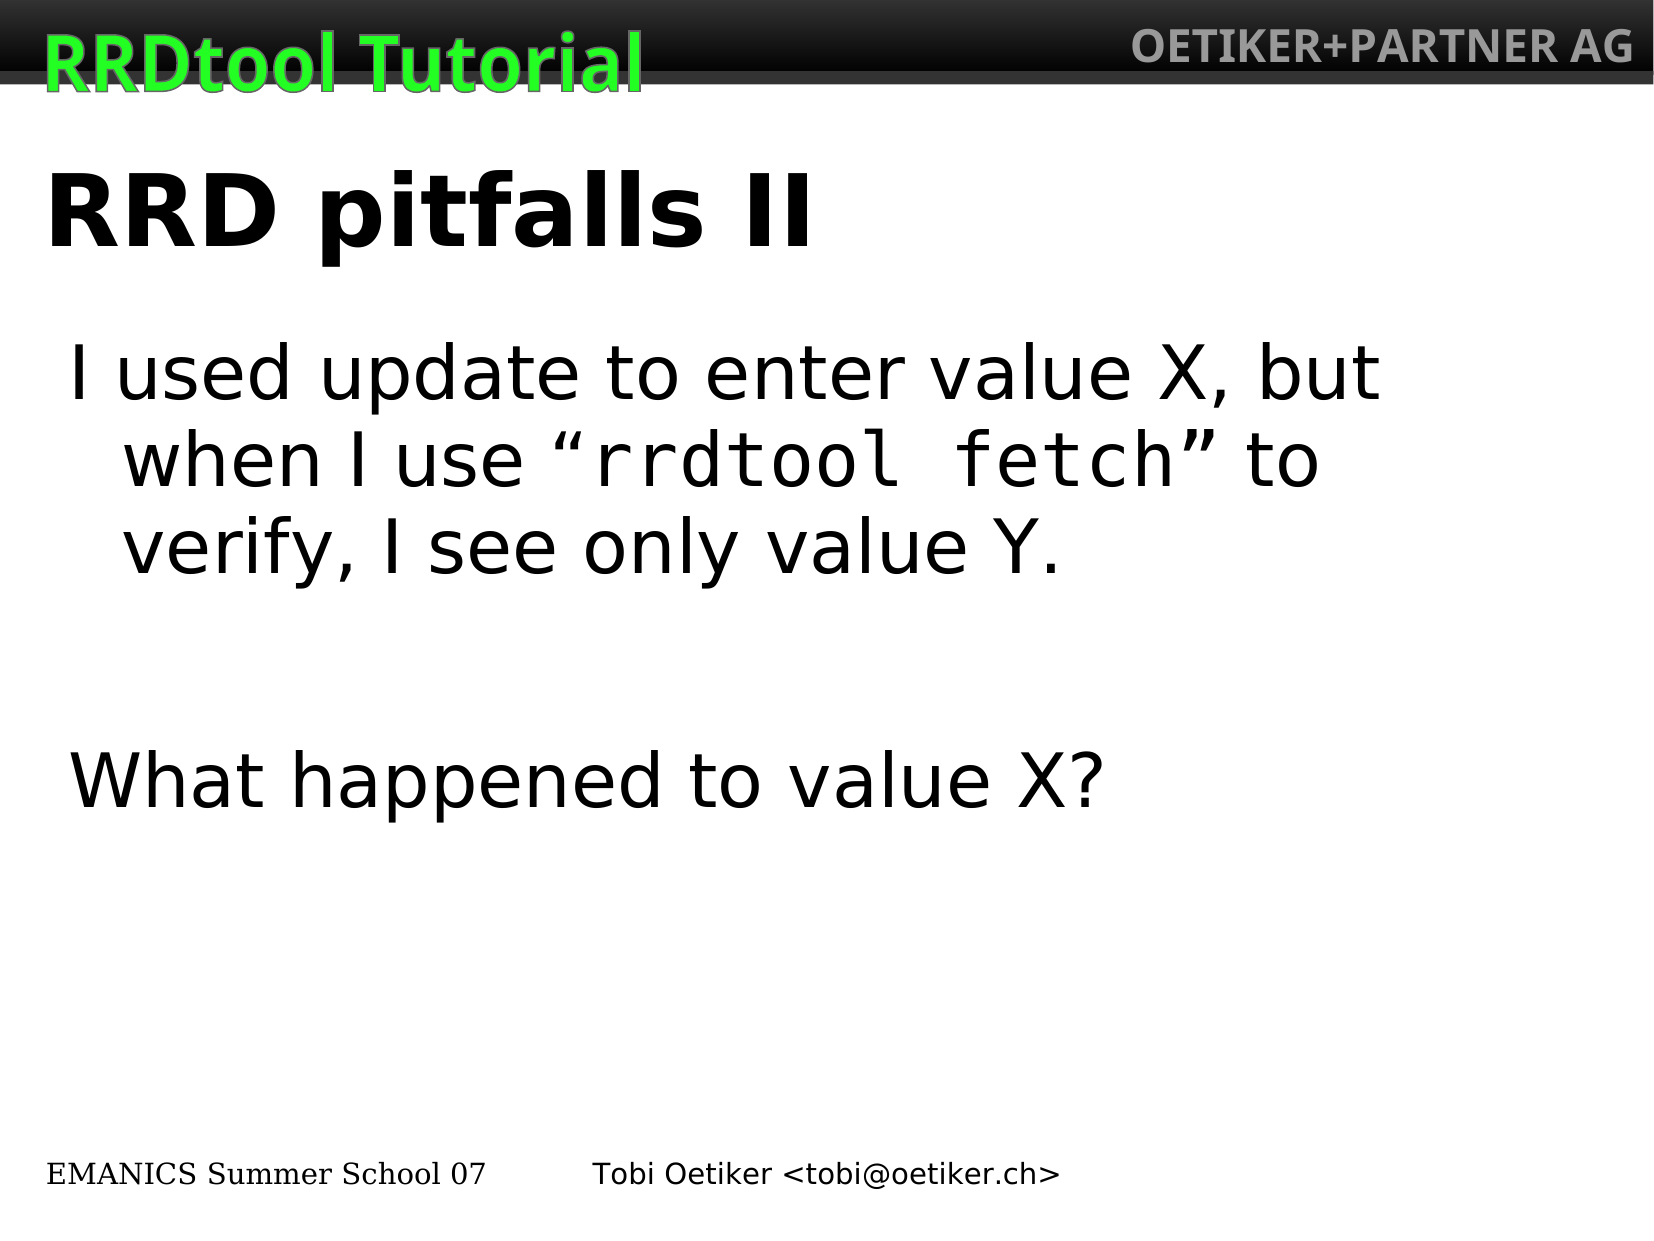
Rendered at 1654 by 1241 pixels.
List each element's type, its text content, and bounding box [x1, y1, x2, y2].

list I used update to enter value X, but when I use “rrdtool fetch” to verify, I see only value Y. What happened to value X? [50, 329, 1571, 1099]
title RRD pitfalls II [43, 137, 1582, 287]
